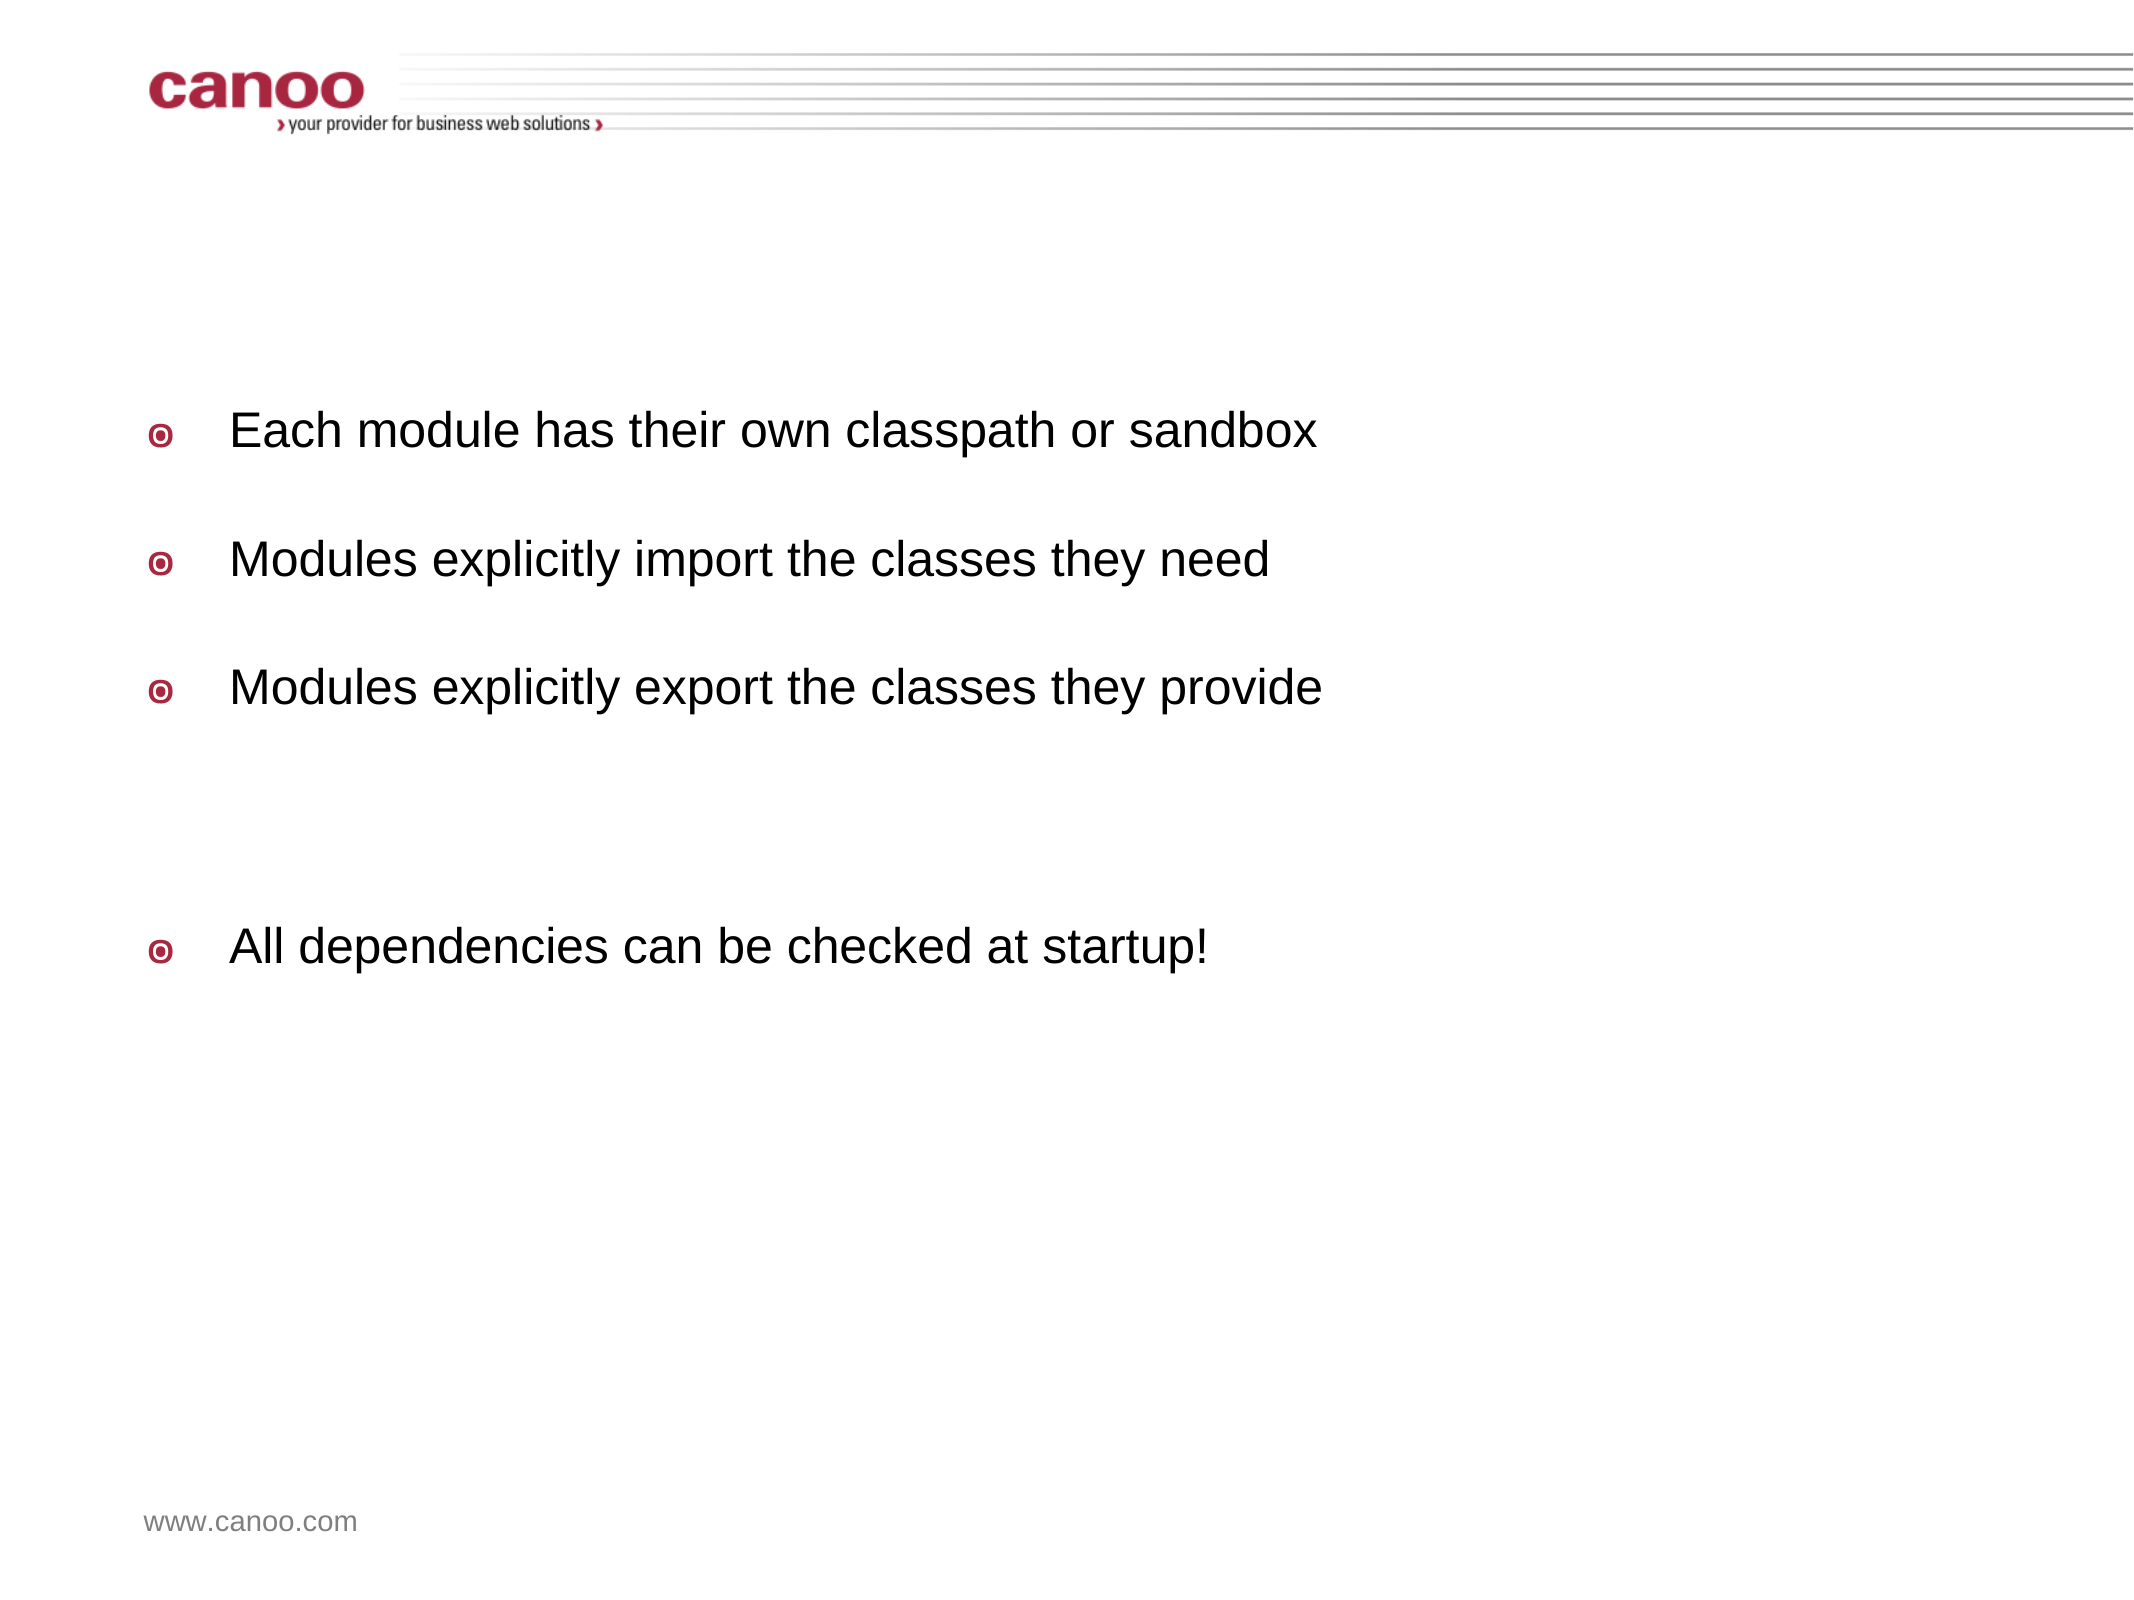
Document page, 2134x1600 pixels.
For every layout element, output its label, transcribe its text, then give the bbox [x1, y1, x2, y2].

picture [0, 21, 2134, 188]
list Each module has their own classpath or sandbox Modules explicitly import the classes they need Modules explicitly export the classes they provide All dependencies can be checked at startup! [145, 391, 1959, 1448]
